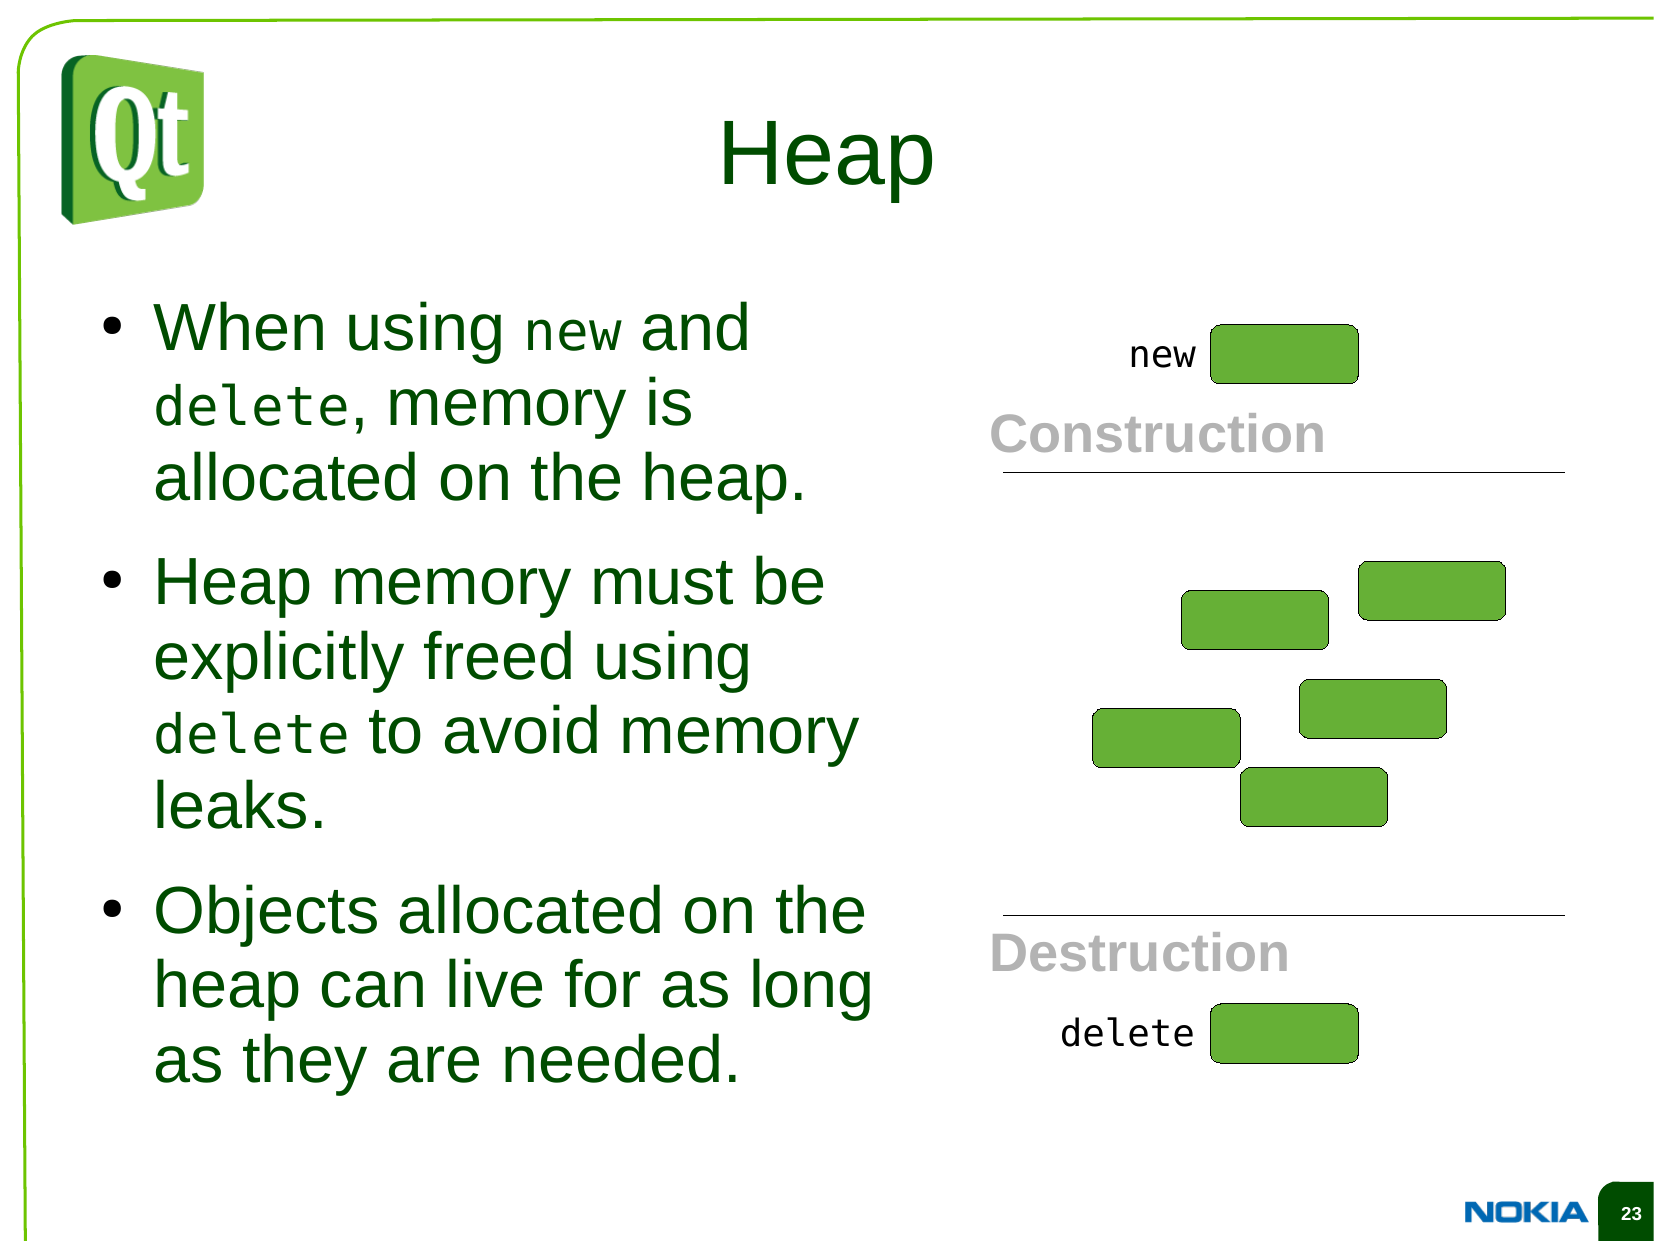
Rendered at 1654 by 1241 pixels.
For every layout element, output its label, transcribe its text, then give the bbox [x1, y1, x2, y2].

text_box [1240, 767, 1388, 827]
text_box [1210, 1003, 1359, 1064]
text_box Construction [974, 395, 1343, 471]
text_box [1299, 679, 1447, 739]
text_box [1211, 324, 1359, 384]
text_box delete [1045, 1003, 1210, 1063]
title Heap [82, 56, 1571, 250]
text_box [1092, 708, 1241, 768]
text_box [1358, 561, 1506, 621]
text_box [1181, 590, 1329, 650]
text_box new [1113, 325, 1211, 384]
list When using new and delete, memory is allocated on the heap. Heap memory must be explicitly freed using delete to avoid memory leaks. Objects allocated on the heap can live for as long as they are needed. [82, 290, 916, 1097]
picture [1465, 1201, 1589, 1223]
text_box Destruction [974, 915, 1306, 991]
picture [61, 55, 204, 225]
